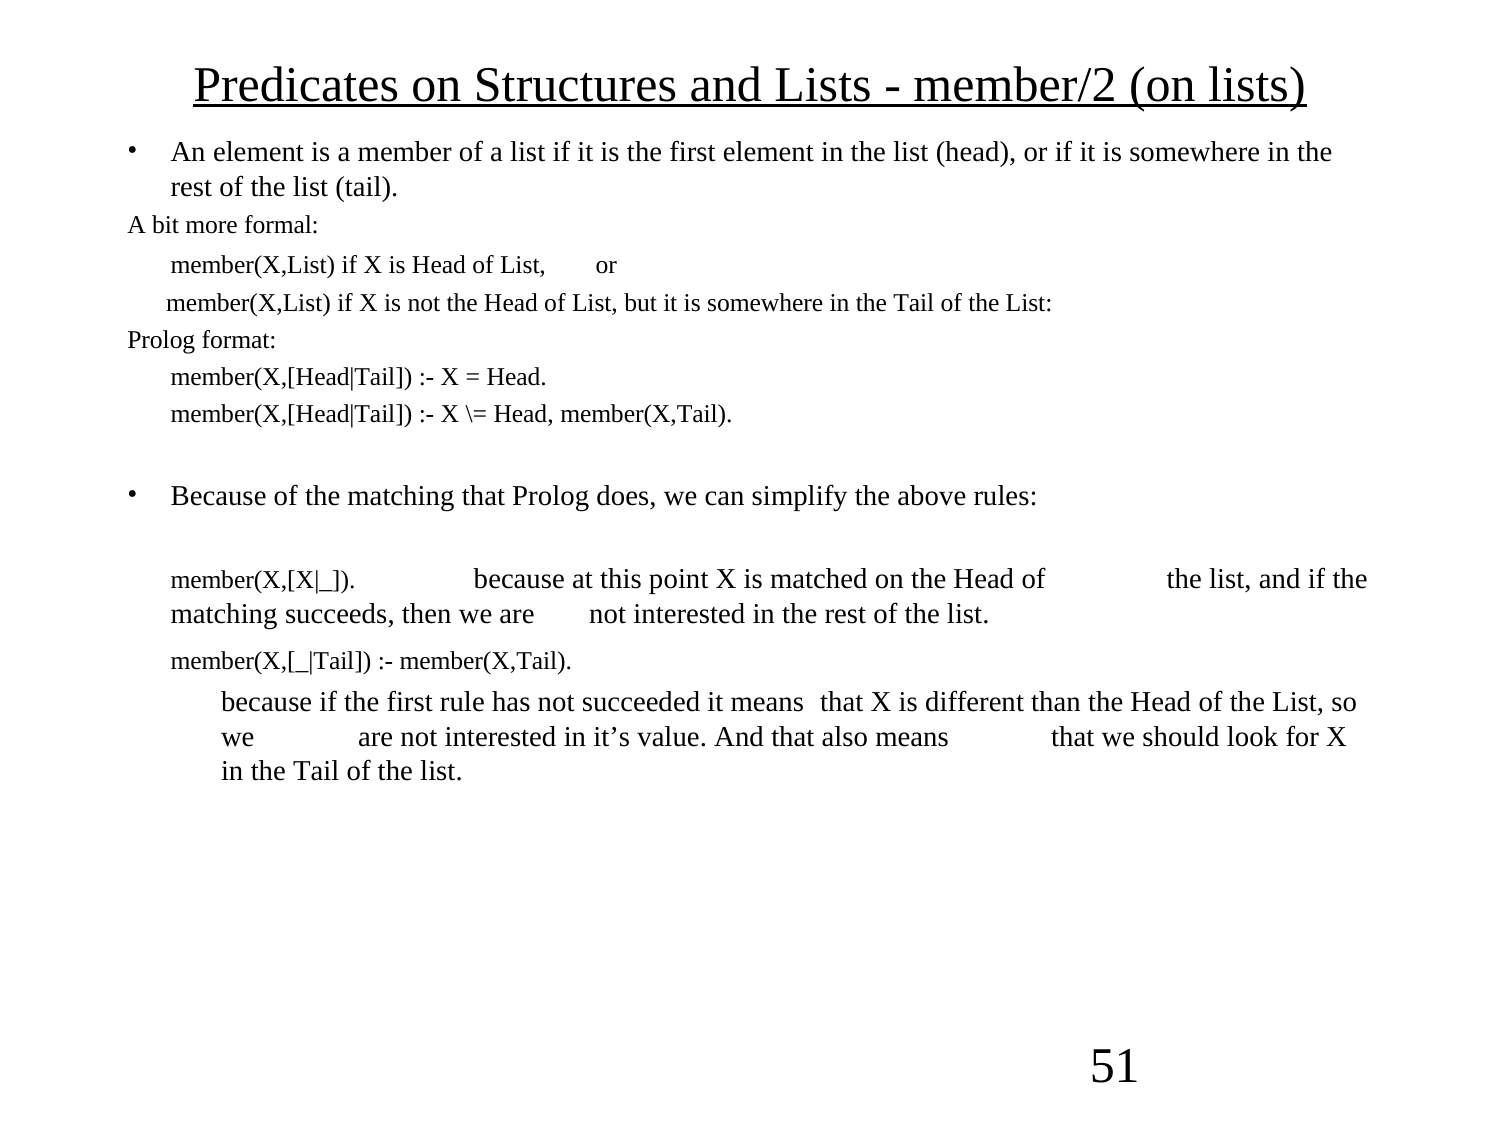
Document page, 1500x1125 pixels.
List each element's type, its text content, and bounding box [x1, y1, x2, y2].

list An element is a member of a list if it is the first element in the list (head), or if it is somewhere in the rest of the list (tail). A bit more formal: member(X,List) if X is Head of List, or member(X,List) if X is not the Head of List, but it is somewhere in the Tail of the List: Prolog format: member(X,[Head|Tail]) :- X = Head. member(X,[Head|Tail]) :- X \= Head, member(X,Tail). Because of the matching that Prolog does, we can simplify the above rules: member(X,[X|_]). because at this point X is matched on the Head of the list, and if the matching succeeds, then we are not interested in the rest of the list. member(X,[_|Tail]) :- member(X,Tail). because if the first rule has not succeeded it means that X is different than the Head of the List, so we are not interested in it’s value. And that also means that we should look for X in the Tail of the list. [112, 125, 1388, 801]
title Predicates on Structures and Lists - member/2 (on lists) [112, 0, 1388, 125]
